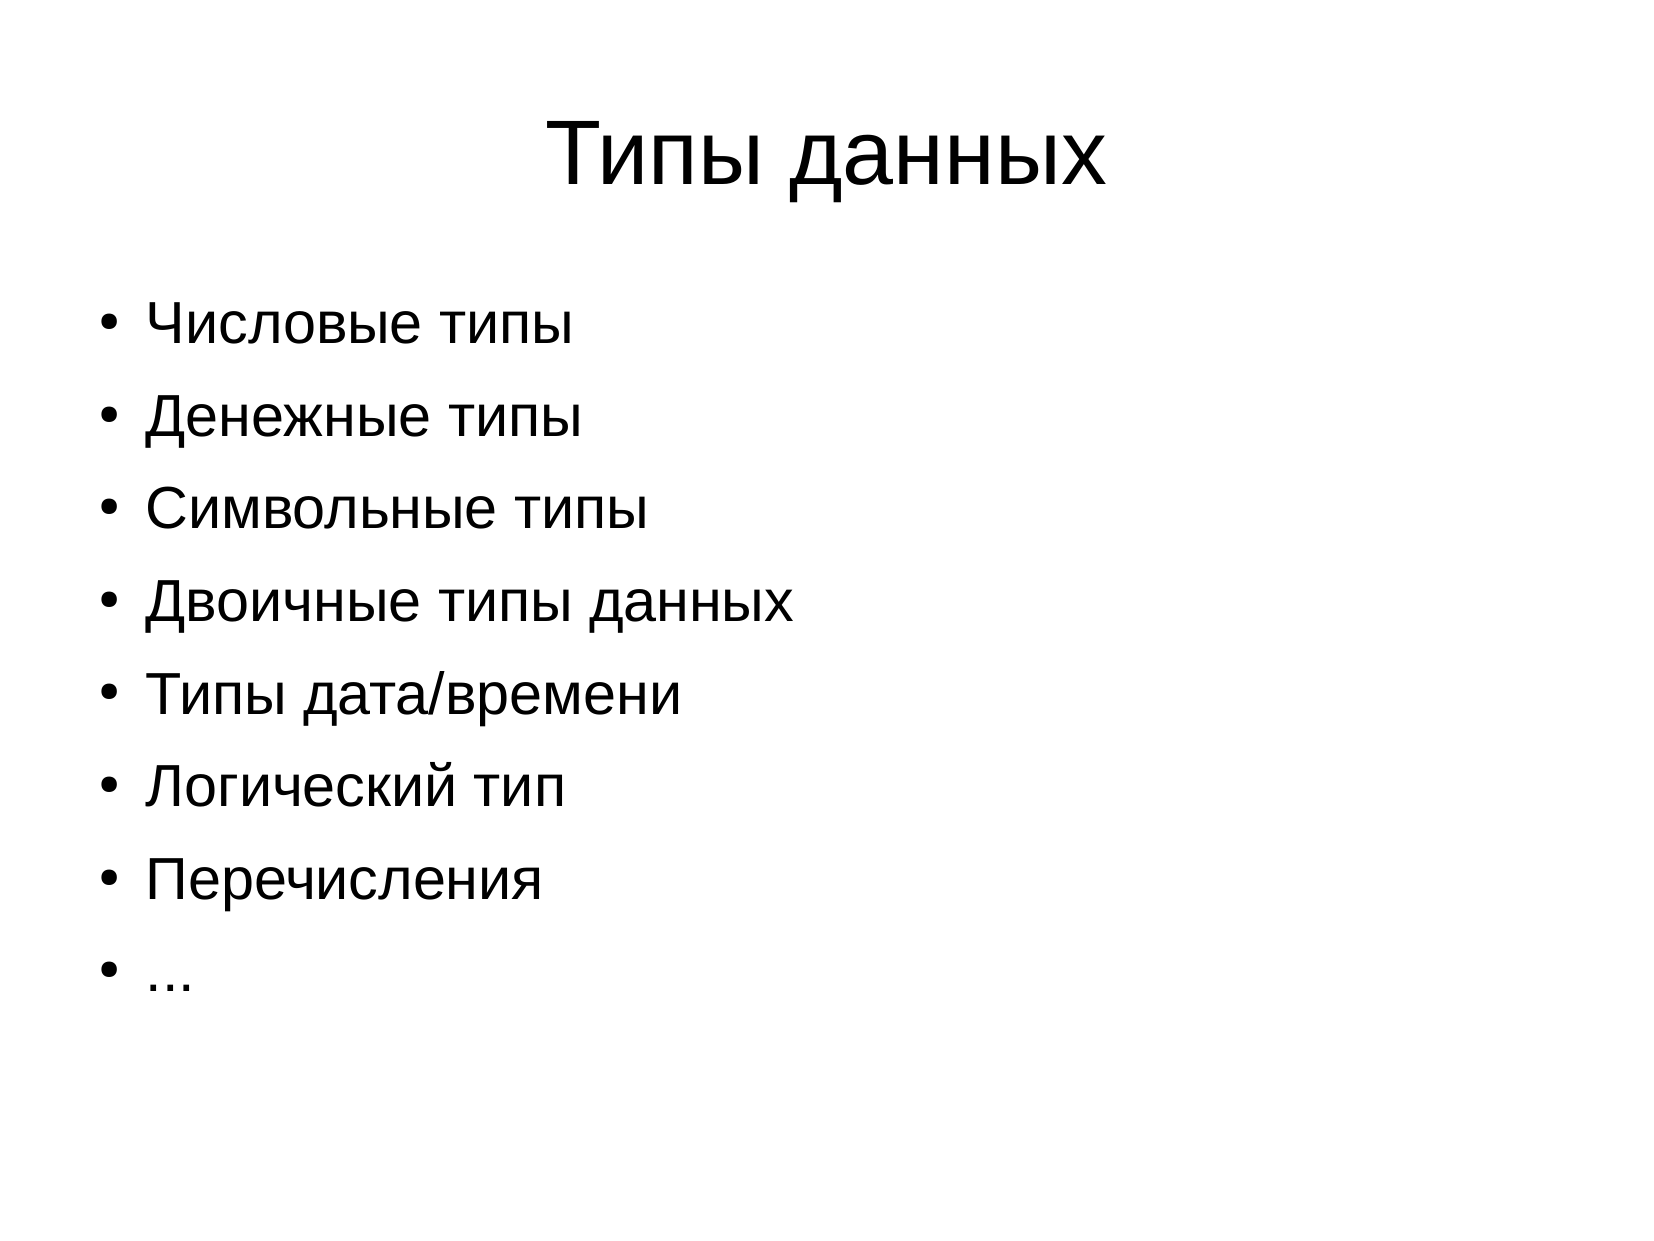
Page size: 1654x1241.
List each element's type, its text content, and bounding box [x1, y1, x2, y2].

list Числовые типы Денежные типы Символьные типы Двоичные типы данных Типы дата/времени Логический тип Перечисления ... [82, 290, 1571, 1010]
title Типы данных [82, 49, 1571, 257]
